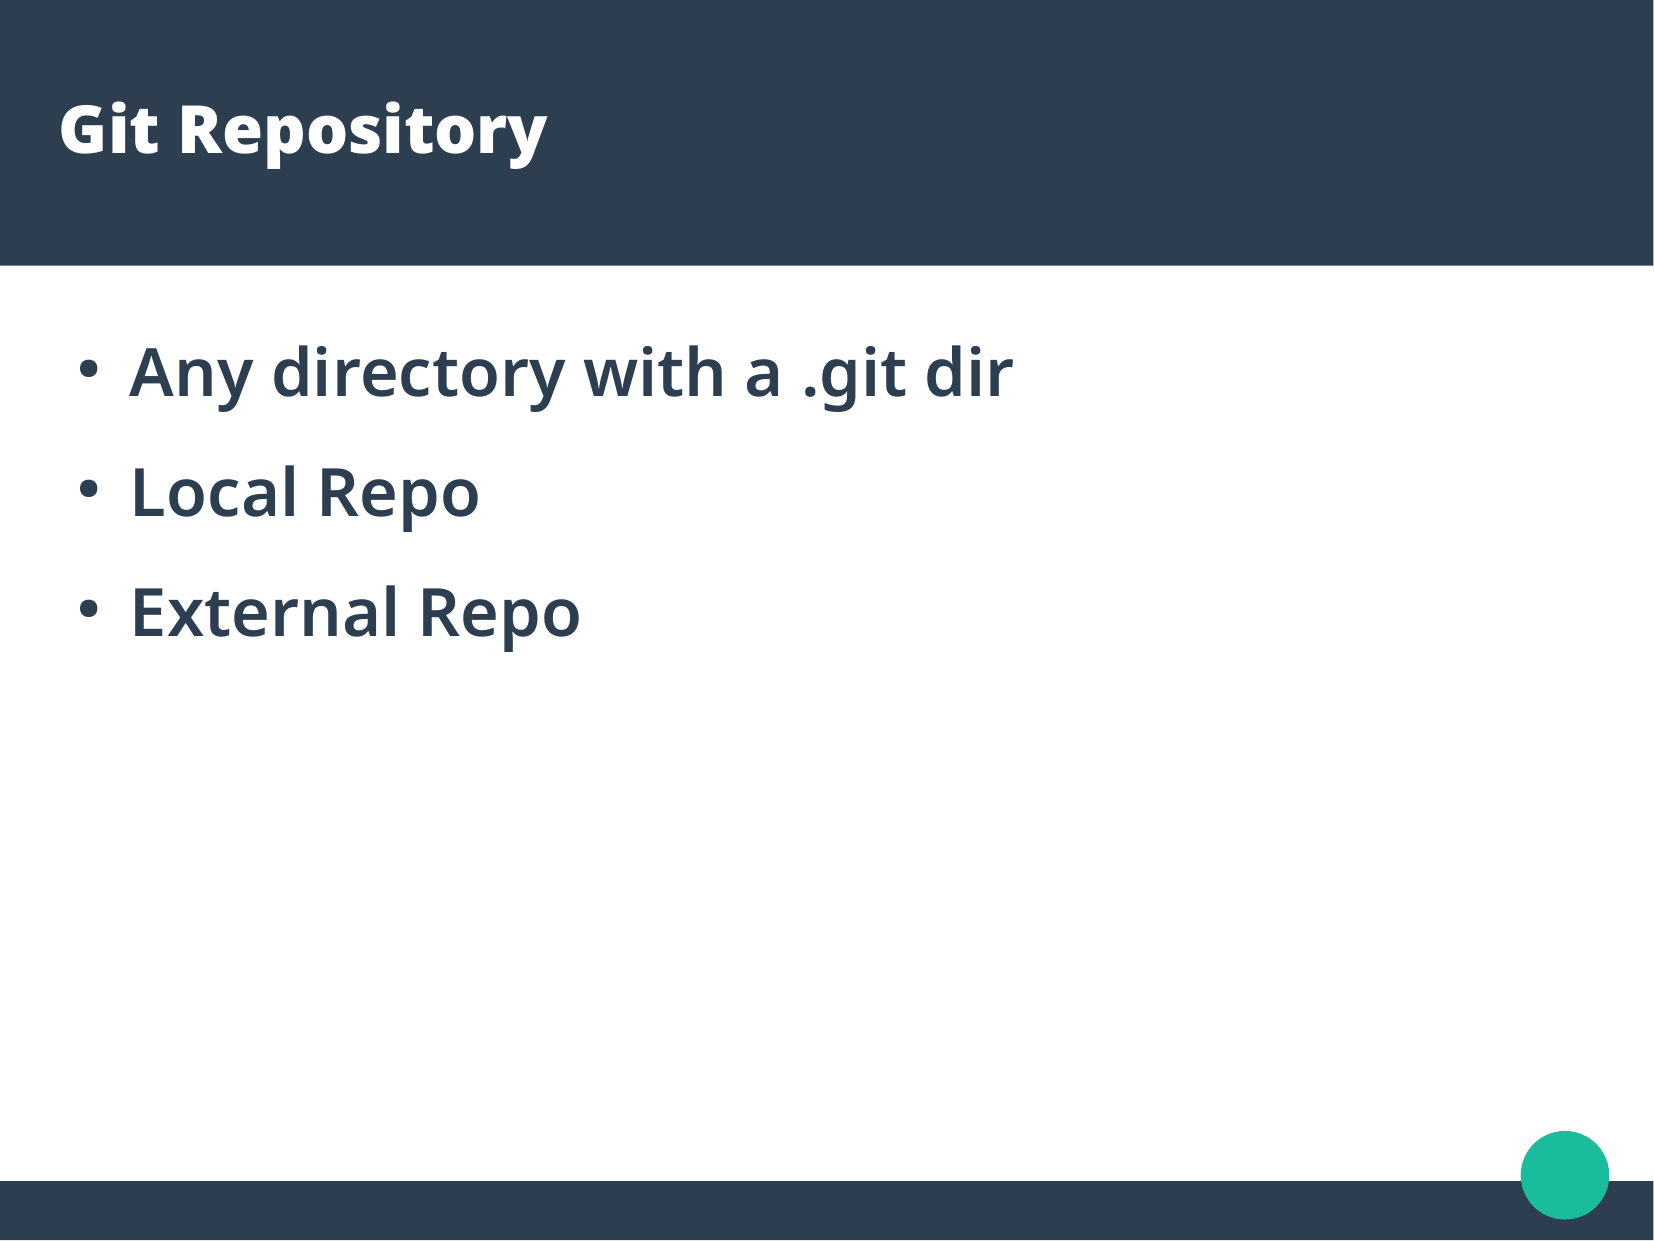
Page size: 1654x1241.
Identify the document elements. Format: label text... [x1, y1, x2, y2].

title Git Repository [59, 49, 1595, 207]
list Any directory with a .git dir Local Repo External Repo [59, 324, 1595, 1152]
